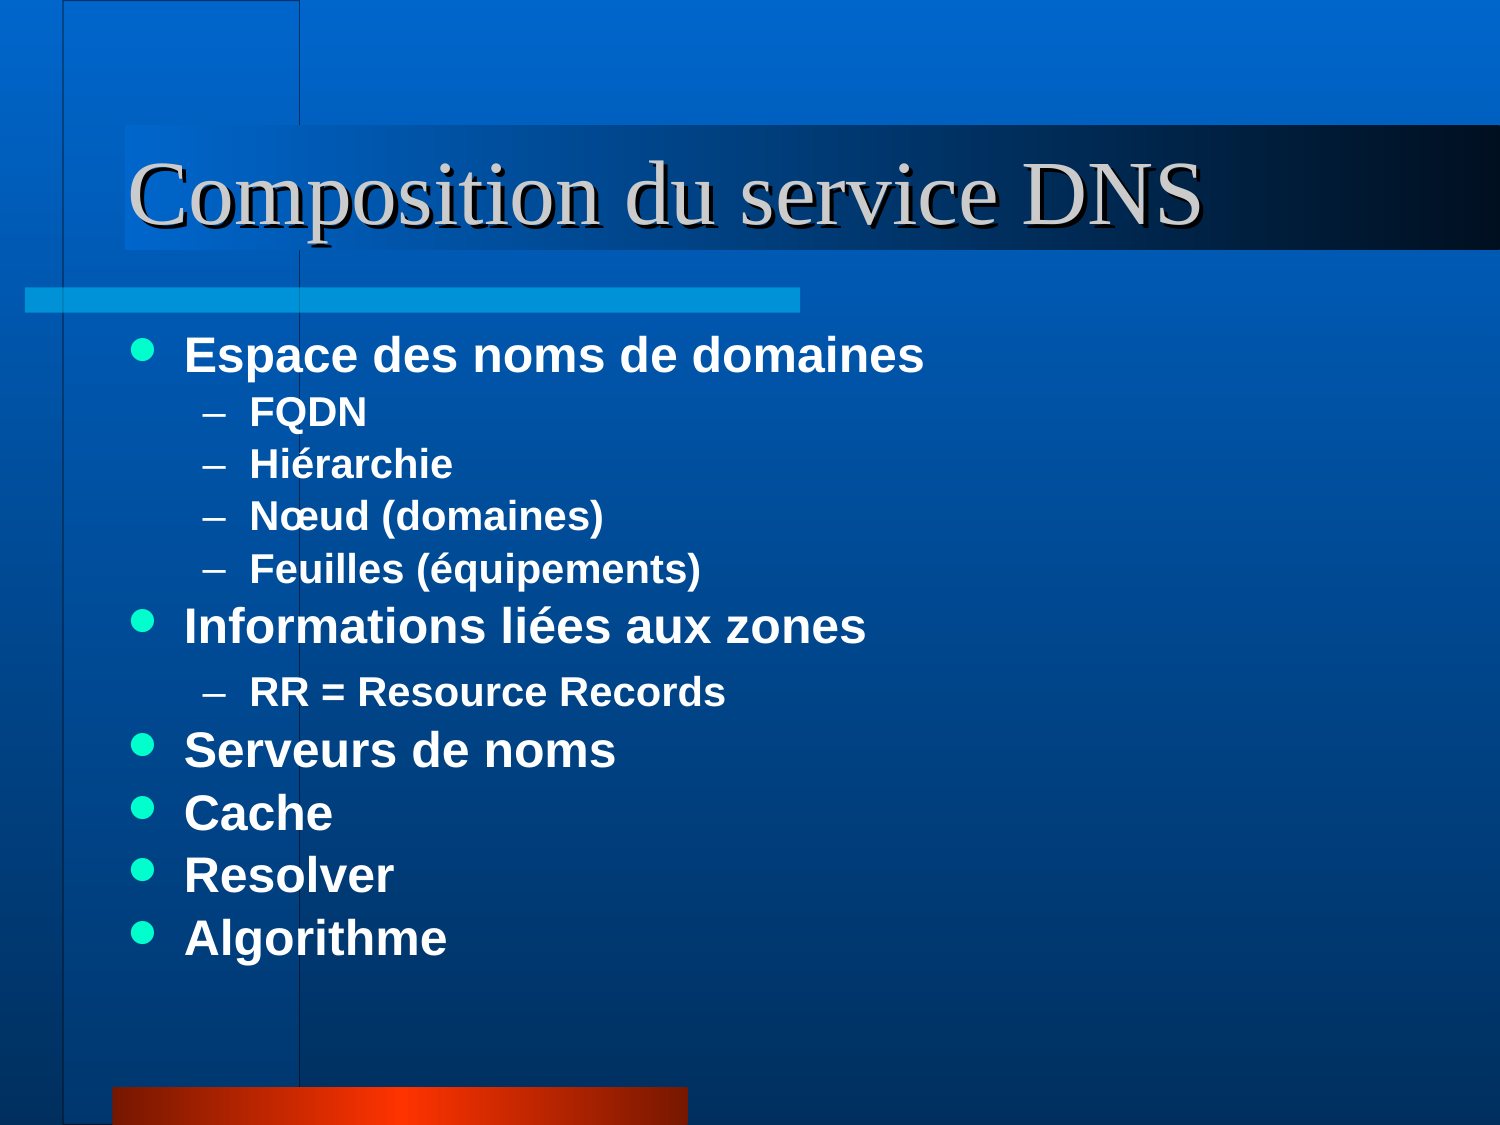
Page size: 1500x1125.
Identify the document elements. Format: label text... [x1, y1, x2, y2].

list Espace des noms de domaines FQDN Hiérarchie Nœud (domaines) Feuilles (équipements) Informations liées aux zones RR = Resource Records Serveurs de noms Cache Resolver Algorithme [112, 324, 1388, 1001]
title Composition du service DNS [112, 99, 1388, 288]
